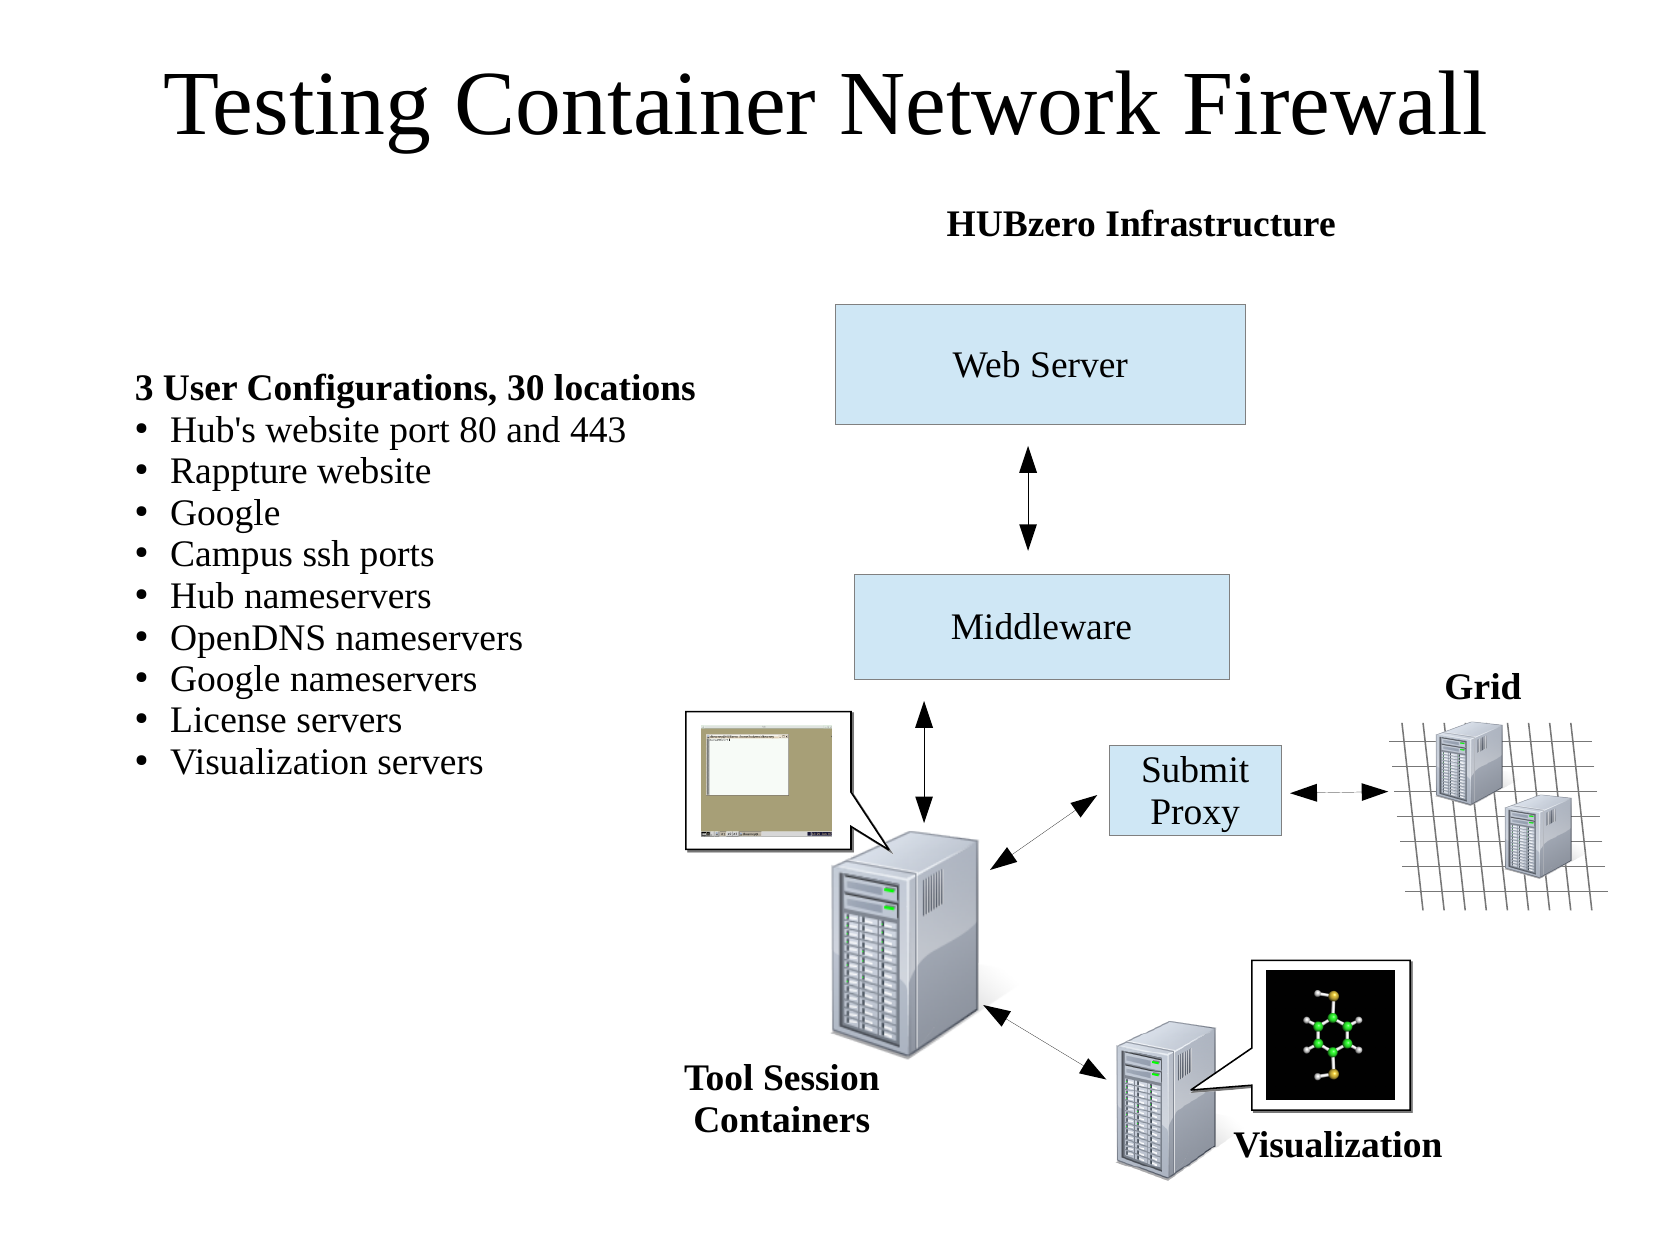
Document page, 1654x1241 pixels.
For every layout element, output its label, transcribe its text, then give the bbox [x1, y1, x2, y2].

picture [1423, 718, 1598, 882]
text_box HUBzero Infrastructure [931, 195, 1351, 252]
text_box Visualization [1218, 1116, 1457, 1173]
text_box Submit Proxy [1109, 745, 1282, 836]
title Testing Container Network Firewall [82, 52, 1571, 155]
text_box Grid [1429, 658, 1537, 715]
text_box [1190, 960, 1411, 1111]
text_box Web Server [835, 304, 1246, 425]
picture [804, 823, 1037, 1068]
text_box Tool Session Containers [669, 1050, 895, 1148]
picture [1266, 970, 1395, 1100]
picture [701, 725, 832, 837]
text_box 3 User Configurations, 30 locations Hub's website port 80 and 443 Rappture website Google Campus ssh ports Hub nameservers OpenDNS nameservers Google nameservers License servers Visualization servers [120, 360, 712, 790]
text_box Middleware [854, 574, 1230, 680]
picture [1097, 1015, 1255, 1186]
text_box [685, 711, 890, 850]
